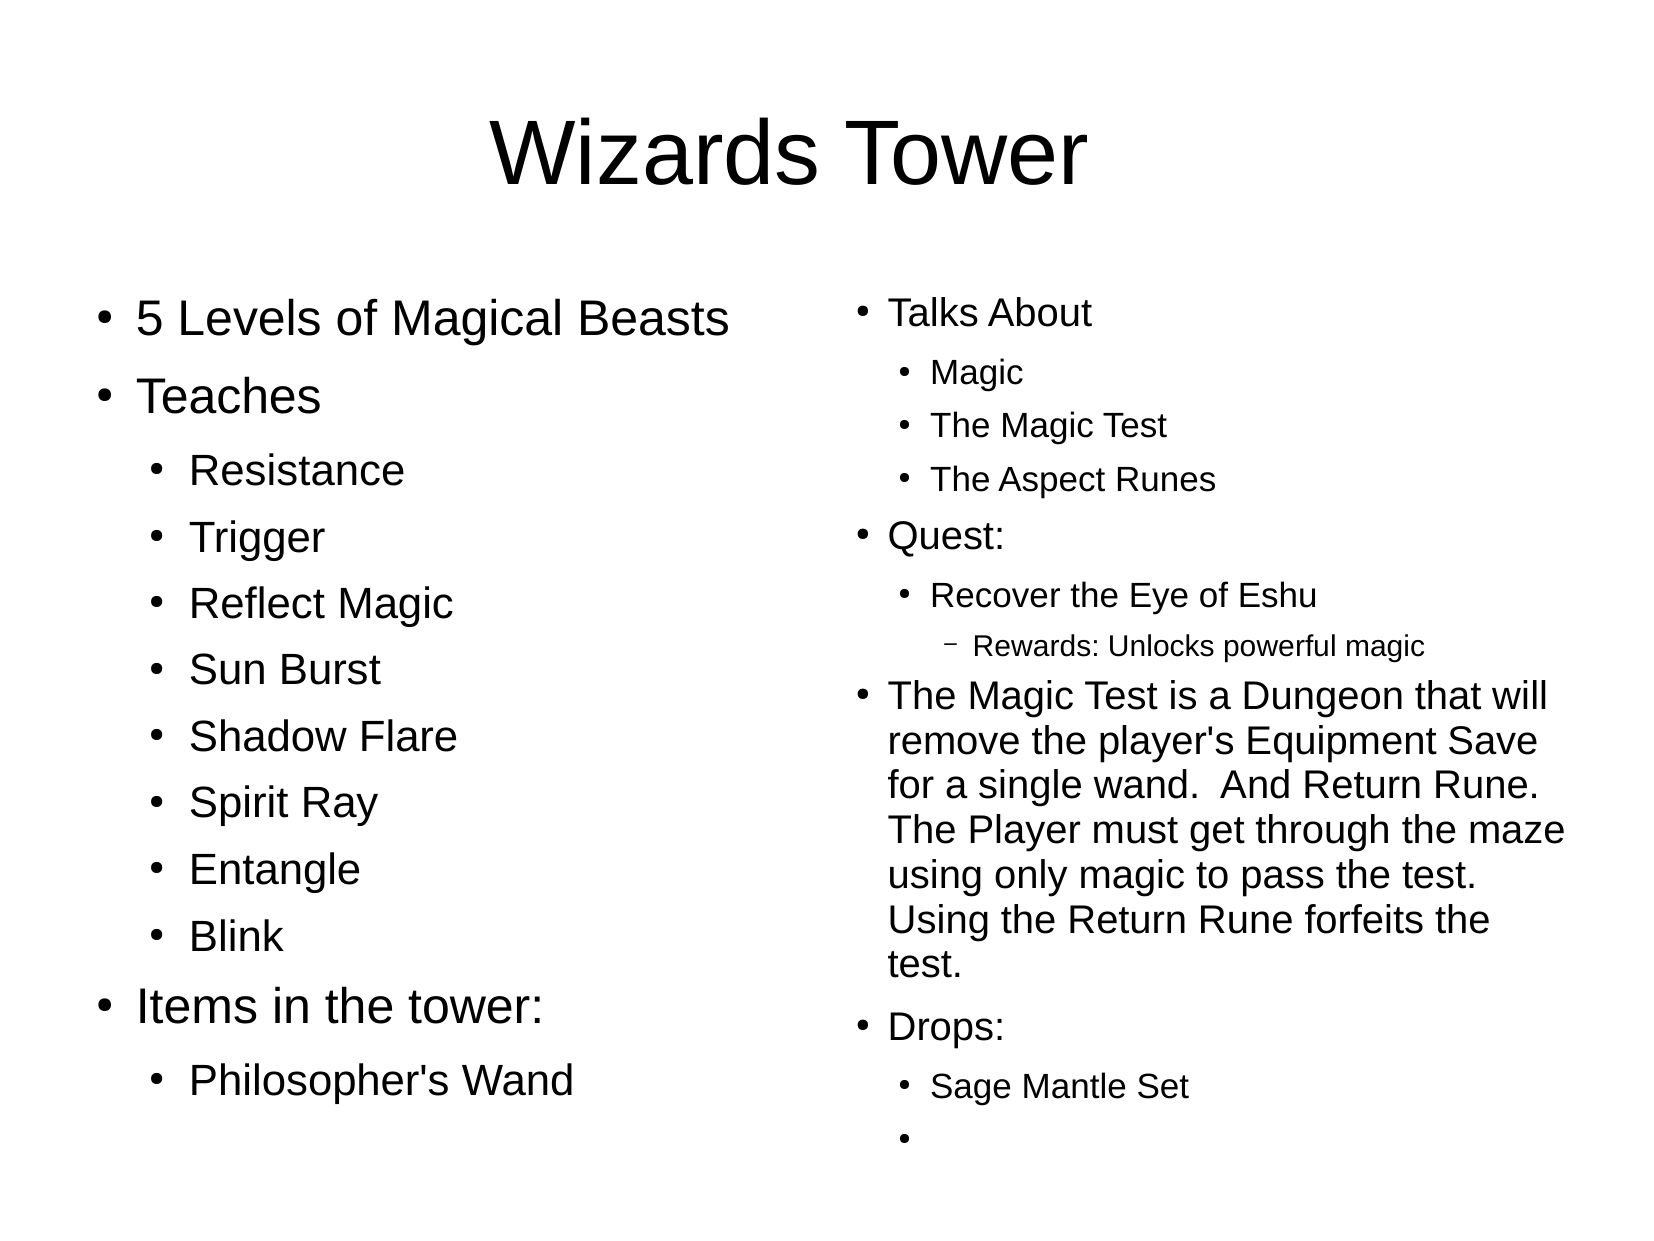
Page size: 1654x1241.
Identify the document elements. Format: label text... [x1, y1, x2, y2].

title Wizards Tower [82, 56, 1571, 250]
list 5 Levels of Magical Beasts Teaches Resistance Trigger Reflect Magic Sun Burst Shadow Flare Spirit Ray Entangle Blink Items in the tower: Philosopher's Wand [82, 290, 809, 1109]
list Talks About Magic The Magic Test The Aspect Runes Quest: Recover the Eye of Eshu Rewards: Unlocks powerful magic The Magic Test is a Dungeon that will remove the player's Equipment Save for a single wand. And Return Rune. The Player must get through the maze using only magic to pass the test. Using the Return Rune forfeits the test. Drops: Sage Mantle Set [845, 290, 1572, 1109]
